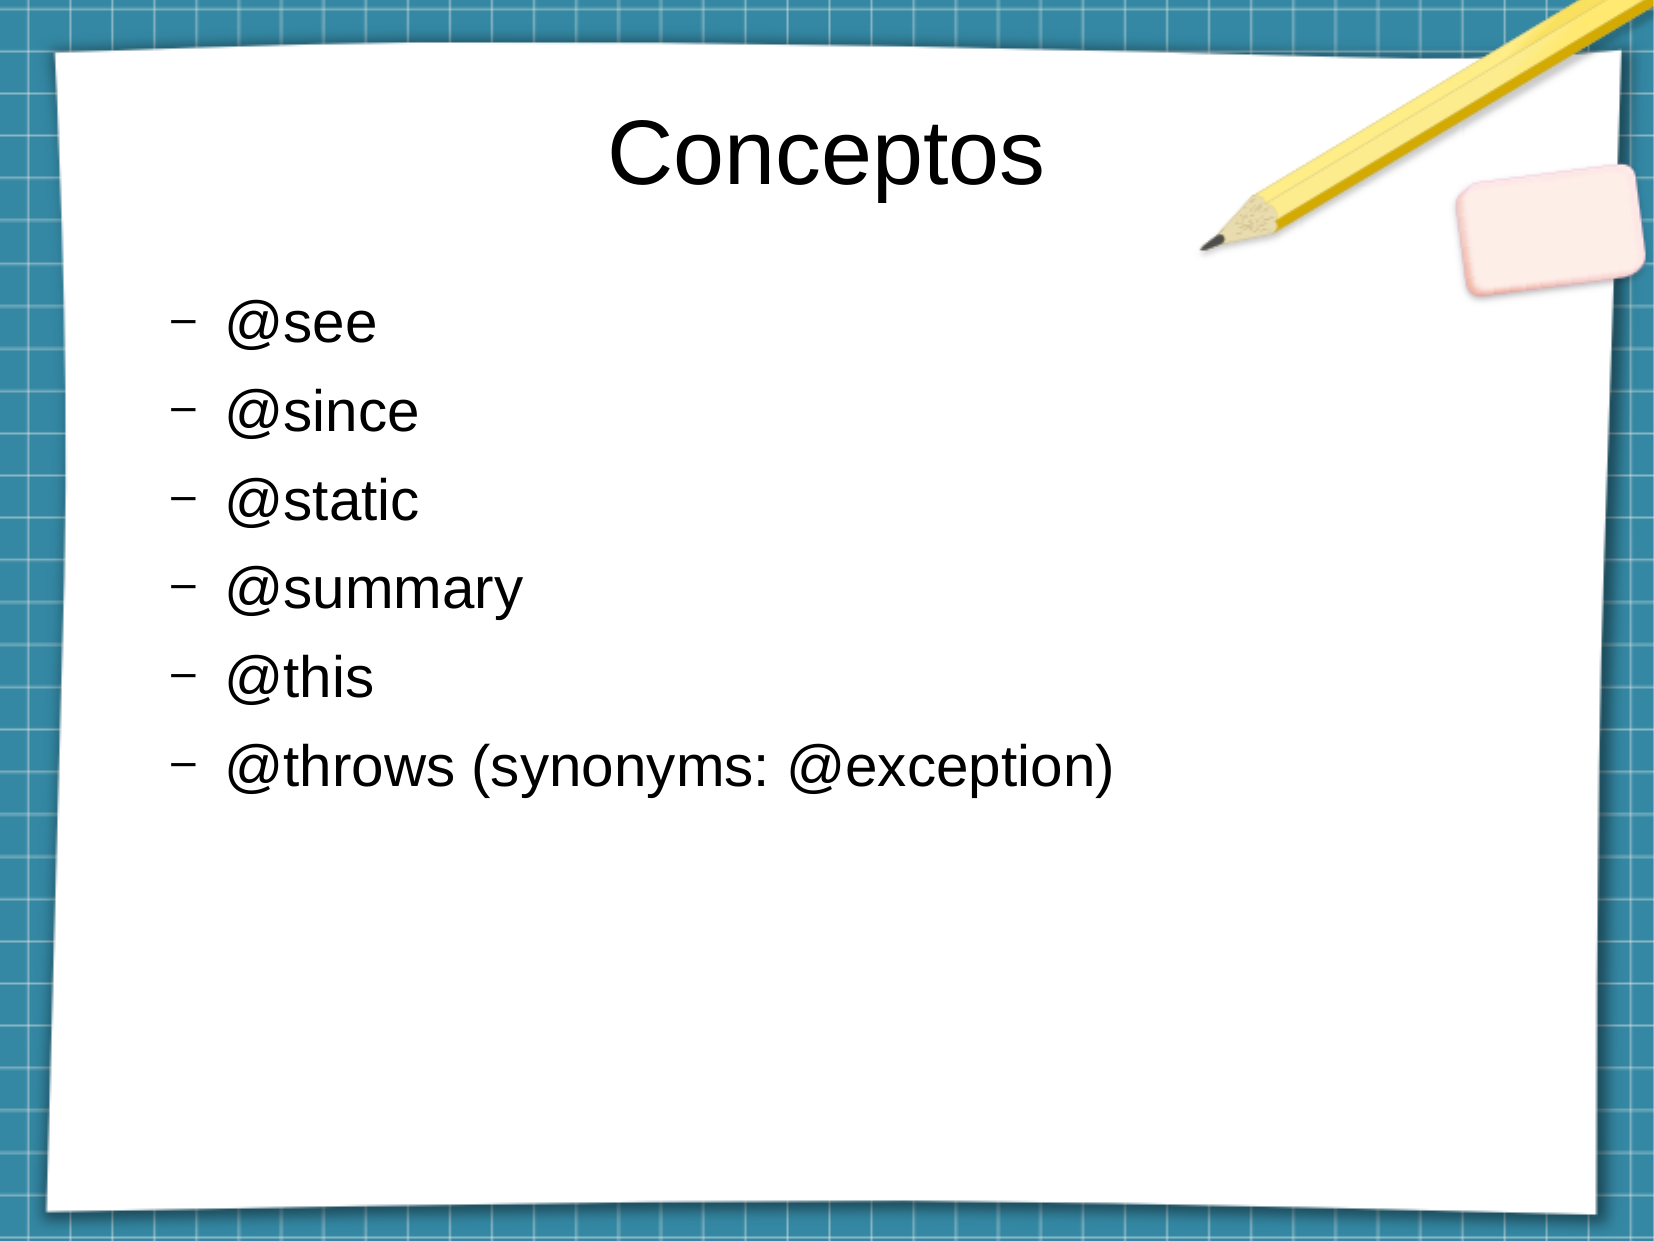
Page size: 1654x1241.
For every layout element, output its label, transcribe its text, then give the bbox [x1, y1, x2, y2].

picture [0, 0, 1654, 1241]
list @see @since @static @summary @this @throws (synonyms: @exception) [82, 290, 1571, 1010]
title Conceptos [82, 49, 1571, 257]
